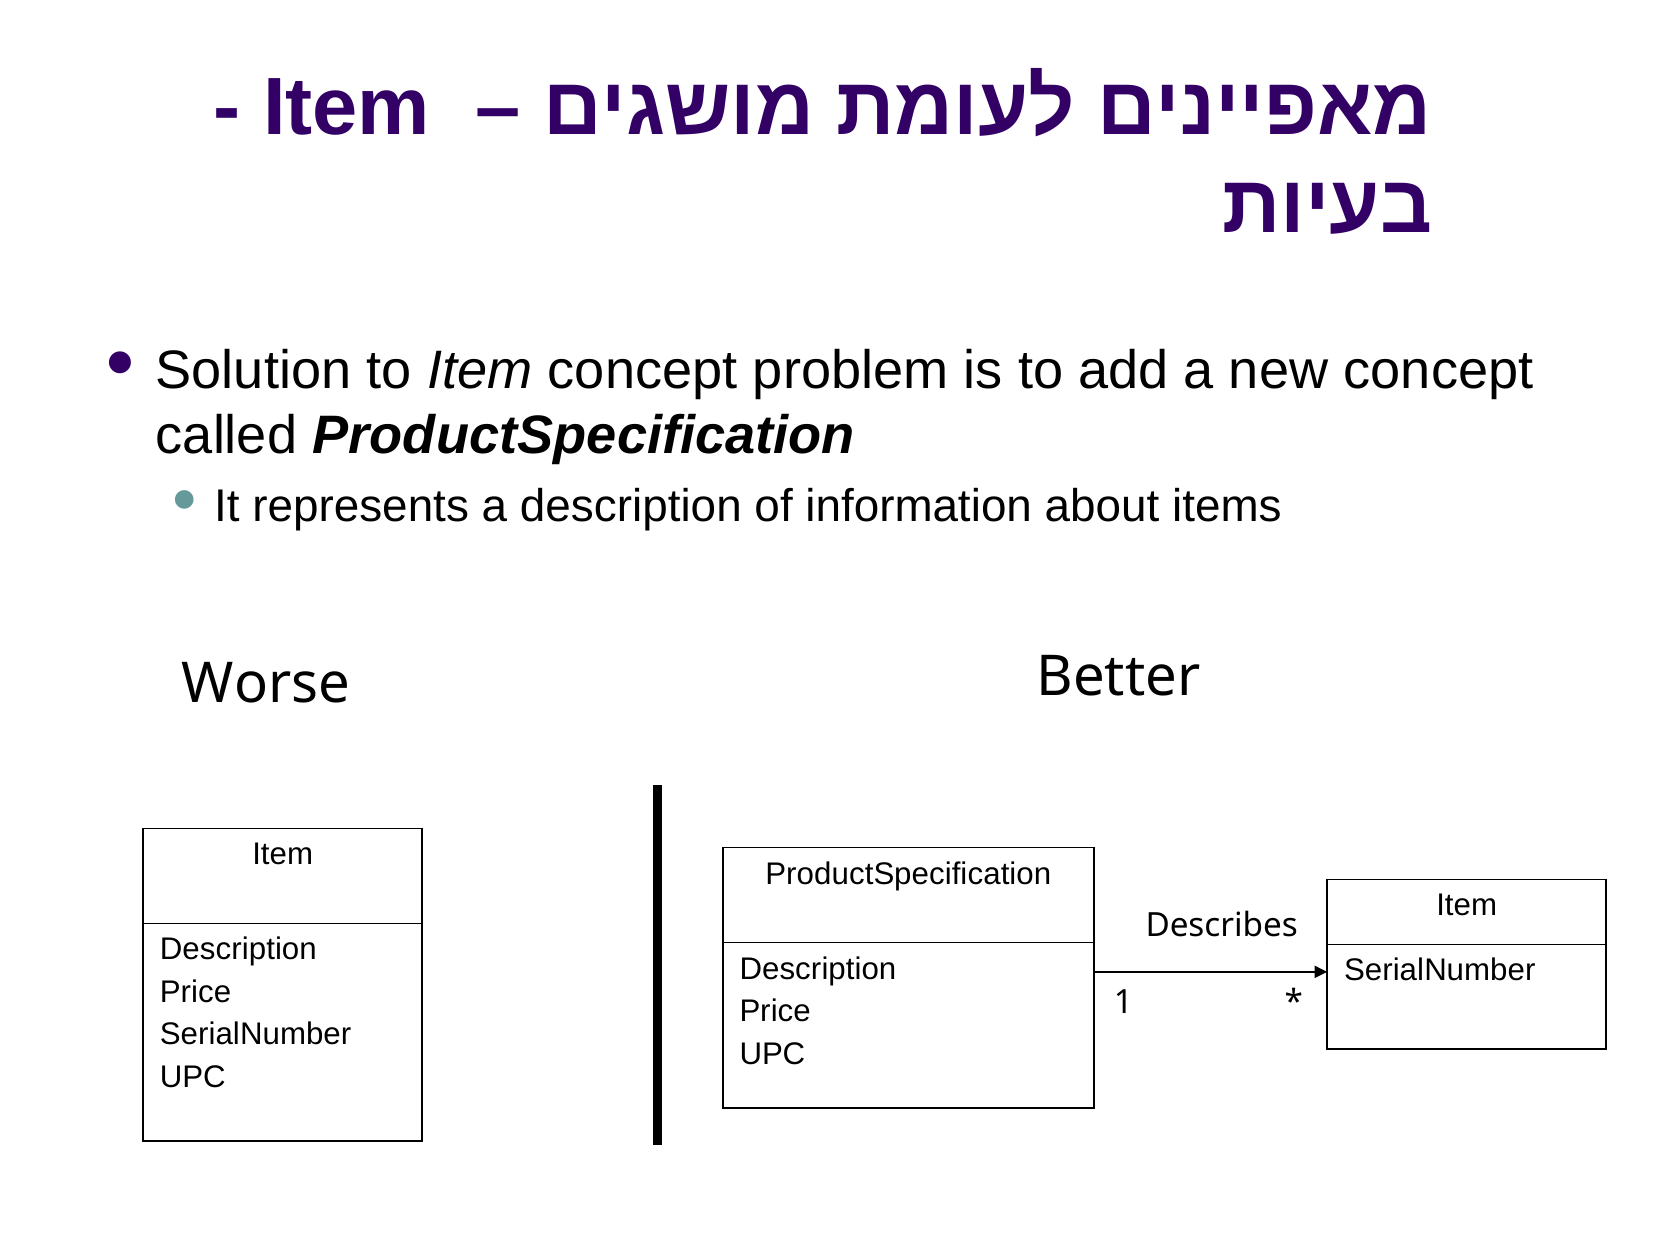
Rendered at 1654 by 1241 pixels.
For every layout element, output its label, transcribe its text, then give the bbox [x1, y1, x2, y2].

text_box Describes [1128, 894, 1316, 952]
list Solution to Item concept problem is to add a new concept called ProductSpecification It represents a description of information about items [91, 326, 1580, 607]
table_cell SerialNumber [1328, 945, 1605, 1048]
table_header ProductSpecification [724, 848, 1093, 942]
table_header Item [1328, 880, 1605, 944]
table_header Item [144, 829, 421, 923]
text_box * [1267, 971, 1321, 1029]
table_cell Description Price UPC [724, 943, 1093, 1107]
text_box Worse [164, 637, 368, 723]
text_box 1 [1097, 971, 1150, 1029]
title מאפיינים לעומת מושגים – Item - בעיות [82, 22, 1447, 257]
text_box Better [1019, 630, 1218, 716]
table_cell Description Price SerialNumber UPC [144, 924, 421, 1140]
